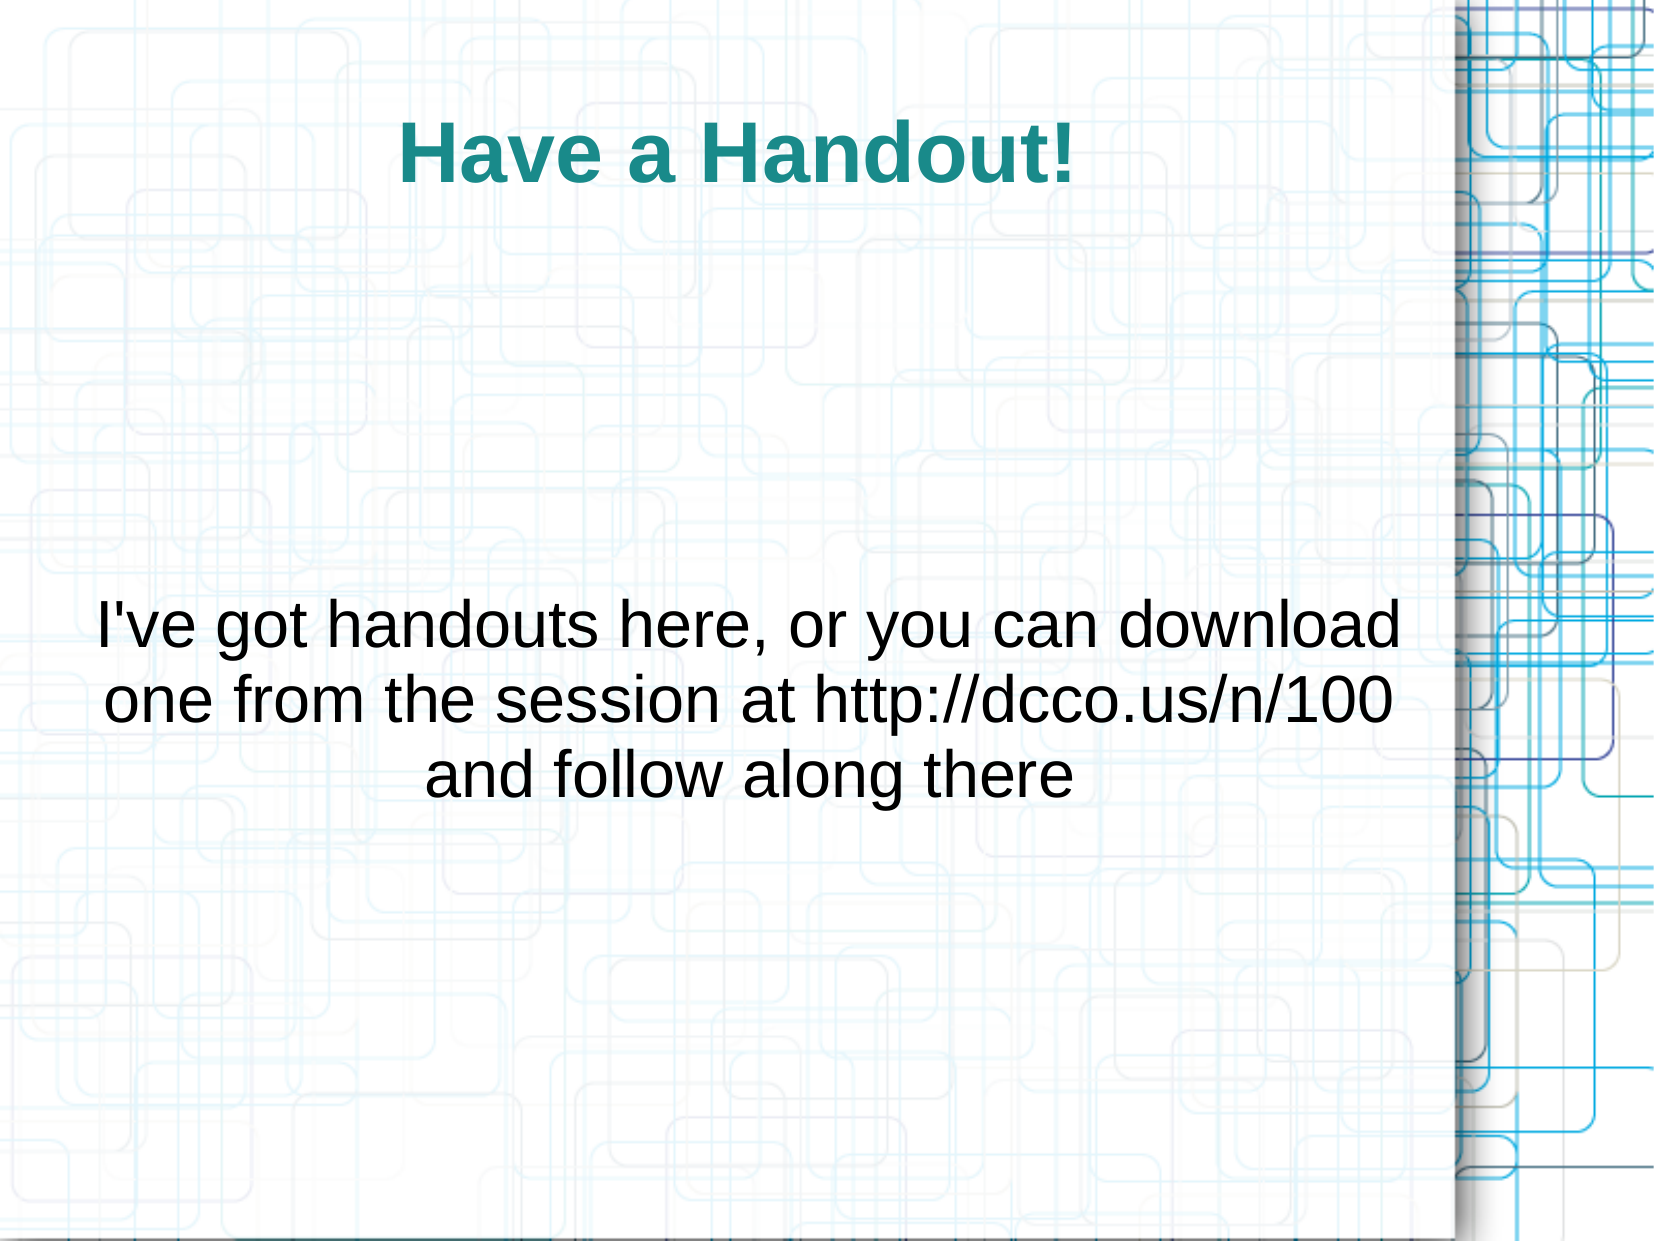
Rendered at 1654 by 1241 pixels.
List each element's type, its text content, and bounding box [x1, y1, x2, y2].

title Have a Handout! [59, 56, 1418, 250]
subtitle I've got handouts here, or you can download one from the session at http://dcco.us/n/100 and follow along there [82, 297, 1418, 1102]
picture [0, 0, 1654, 1241]
